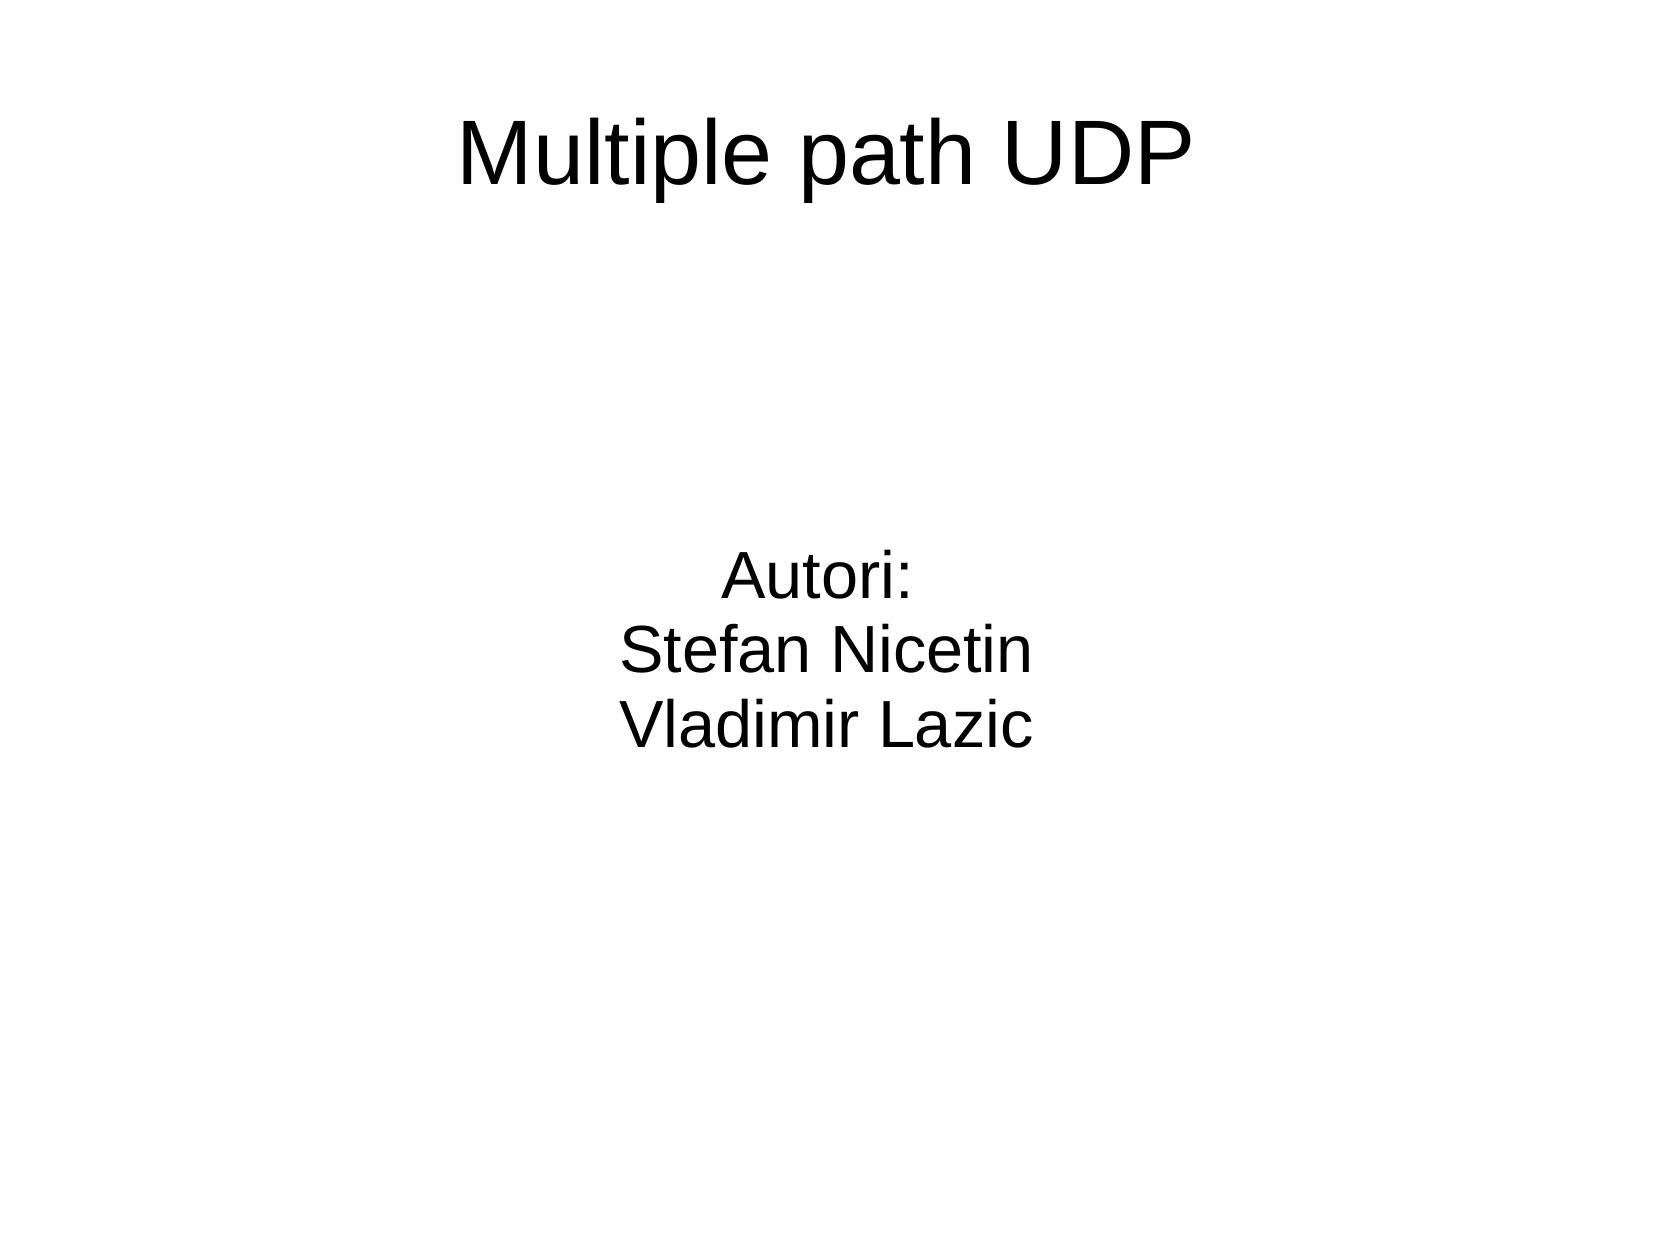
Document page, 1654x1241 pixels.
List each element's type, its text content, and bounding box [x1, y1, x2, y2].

subtitle Autori: Stefan Nicetin Vladimir Lazic [82, 290, 1571, 1010]
title Multiple path UDP [82, 49, 1571, 257]
